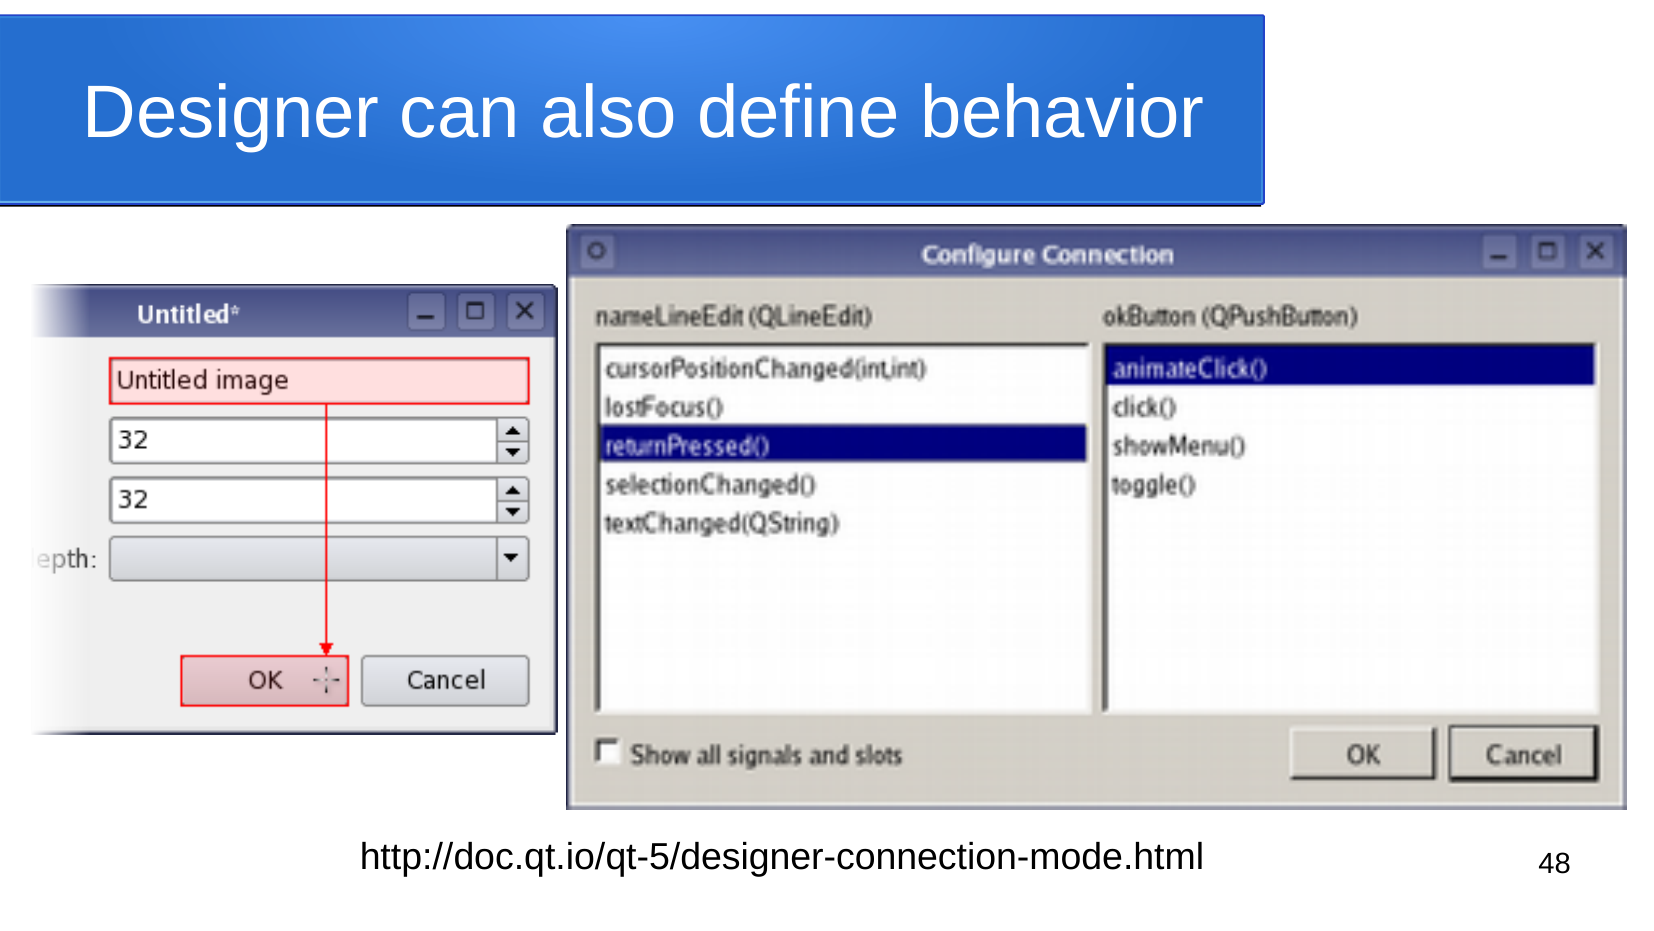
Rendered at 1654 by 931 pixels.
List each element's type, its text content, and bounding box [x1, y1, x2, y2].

picture [30, 284, 558, 736]
title Designer can also define behavior [82, 35, 1235, 189]
picture [566, 224, 1627, 811]
text_box http://doc.qt.io/qt-5/designer-connection-mode.html [345, 828, 1220, 886]
